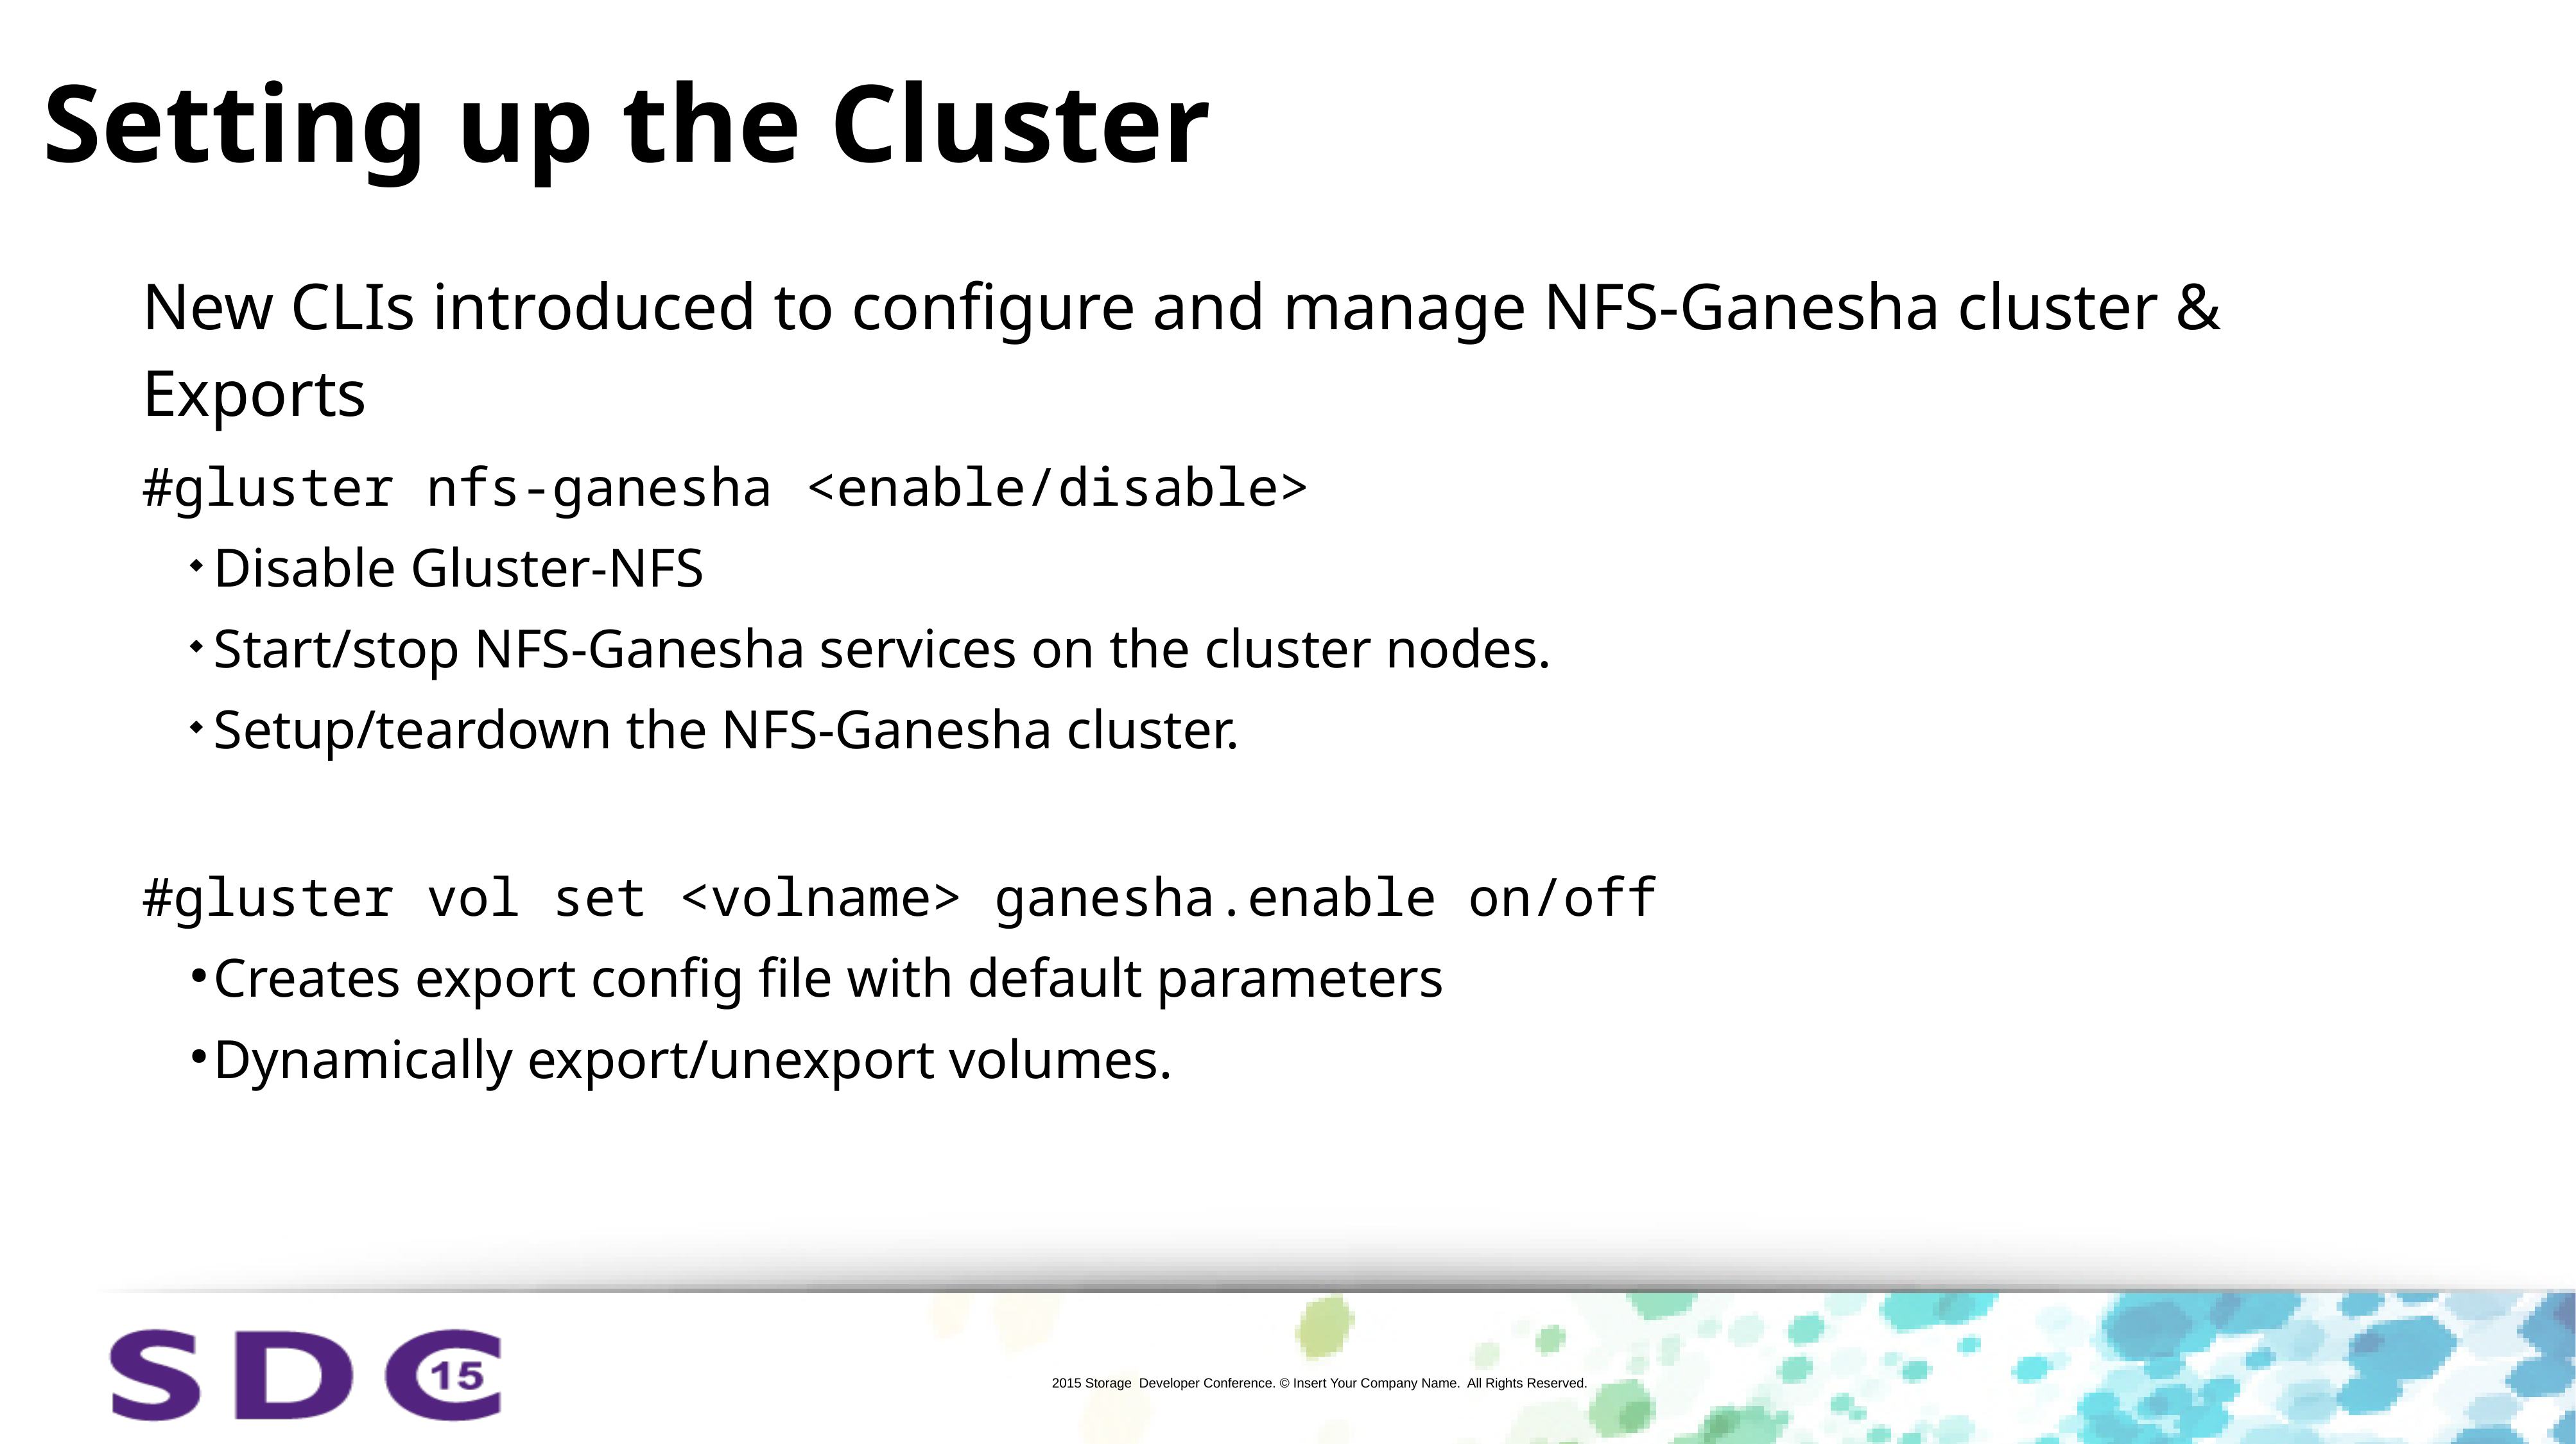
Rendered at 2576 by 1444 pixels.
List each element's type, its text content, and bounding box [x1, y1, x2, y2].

title Setting up the Cluster [42, 0, 2361, 241]
list New CLIs introduced to configure and manage NFS-Ganesha cluster & Exports #gluster nfs-ganesha <enable/disable> Disable Gluster-NFS Start/stop NFS-Ganesha services on the cluster nodes. Setup/teardown the NFS-Ganesha cluster. #gluster vol set <volname> ganesha.enable on/off Creates export config file with default parameters Dynamically export/unexport volumes. [106, 262, 2447, 1100]
picture [0, 994, 2576, 1444]
